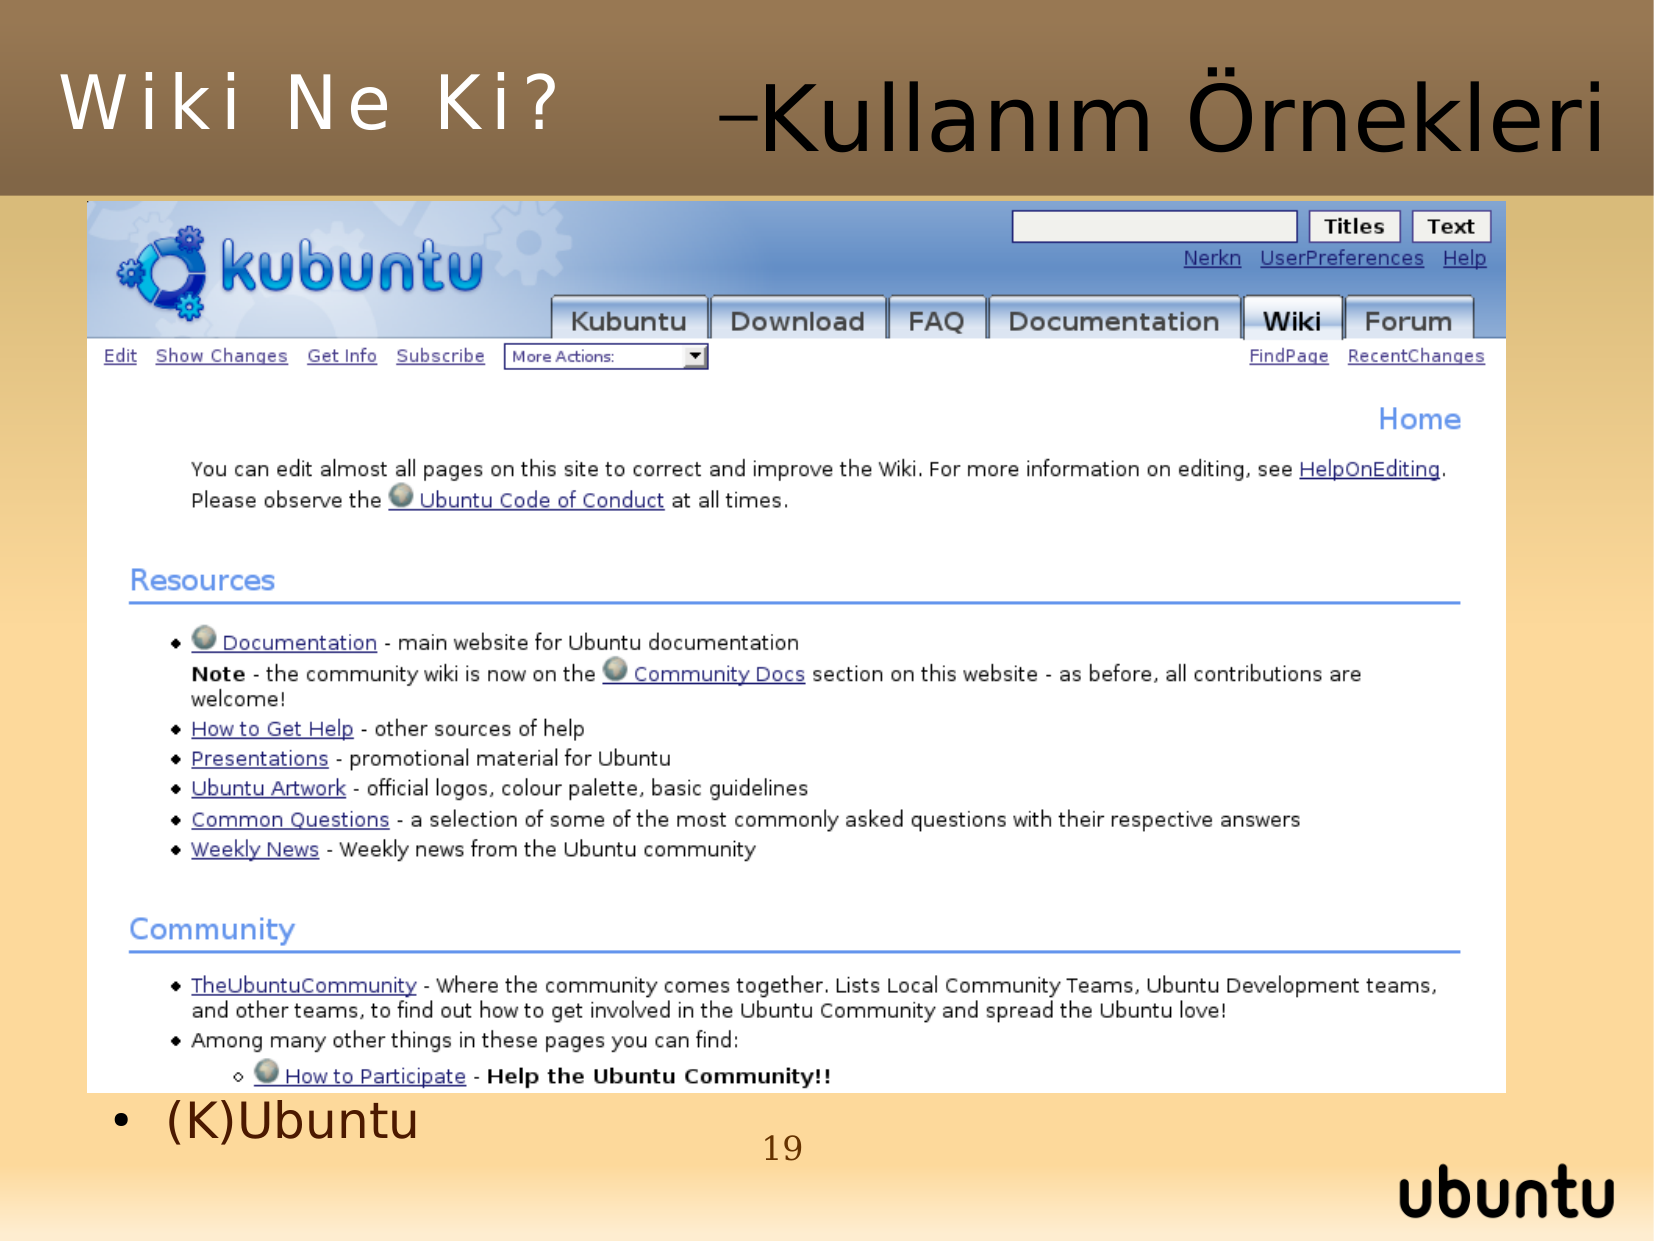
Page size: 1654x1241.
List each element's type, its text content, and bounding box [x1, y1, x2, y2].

text_box Kullanım Örnekleri [679, 59, 1625, 182]
picture [0, 0, 1654, 1241]
list (K)Ubuntu [76, 1092, 1565, 1168]
title Wiki Ne Ki? [59, 29, 739, 178]
